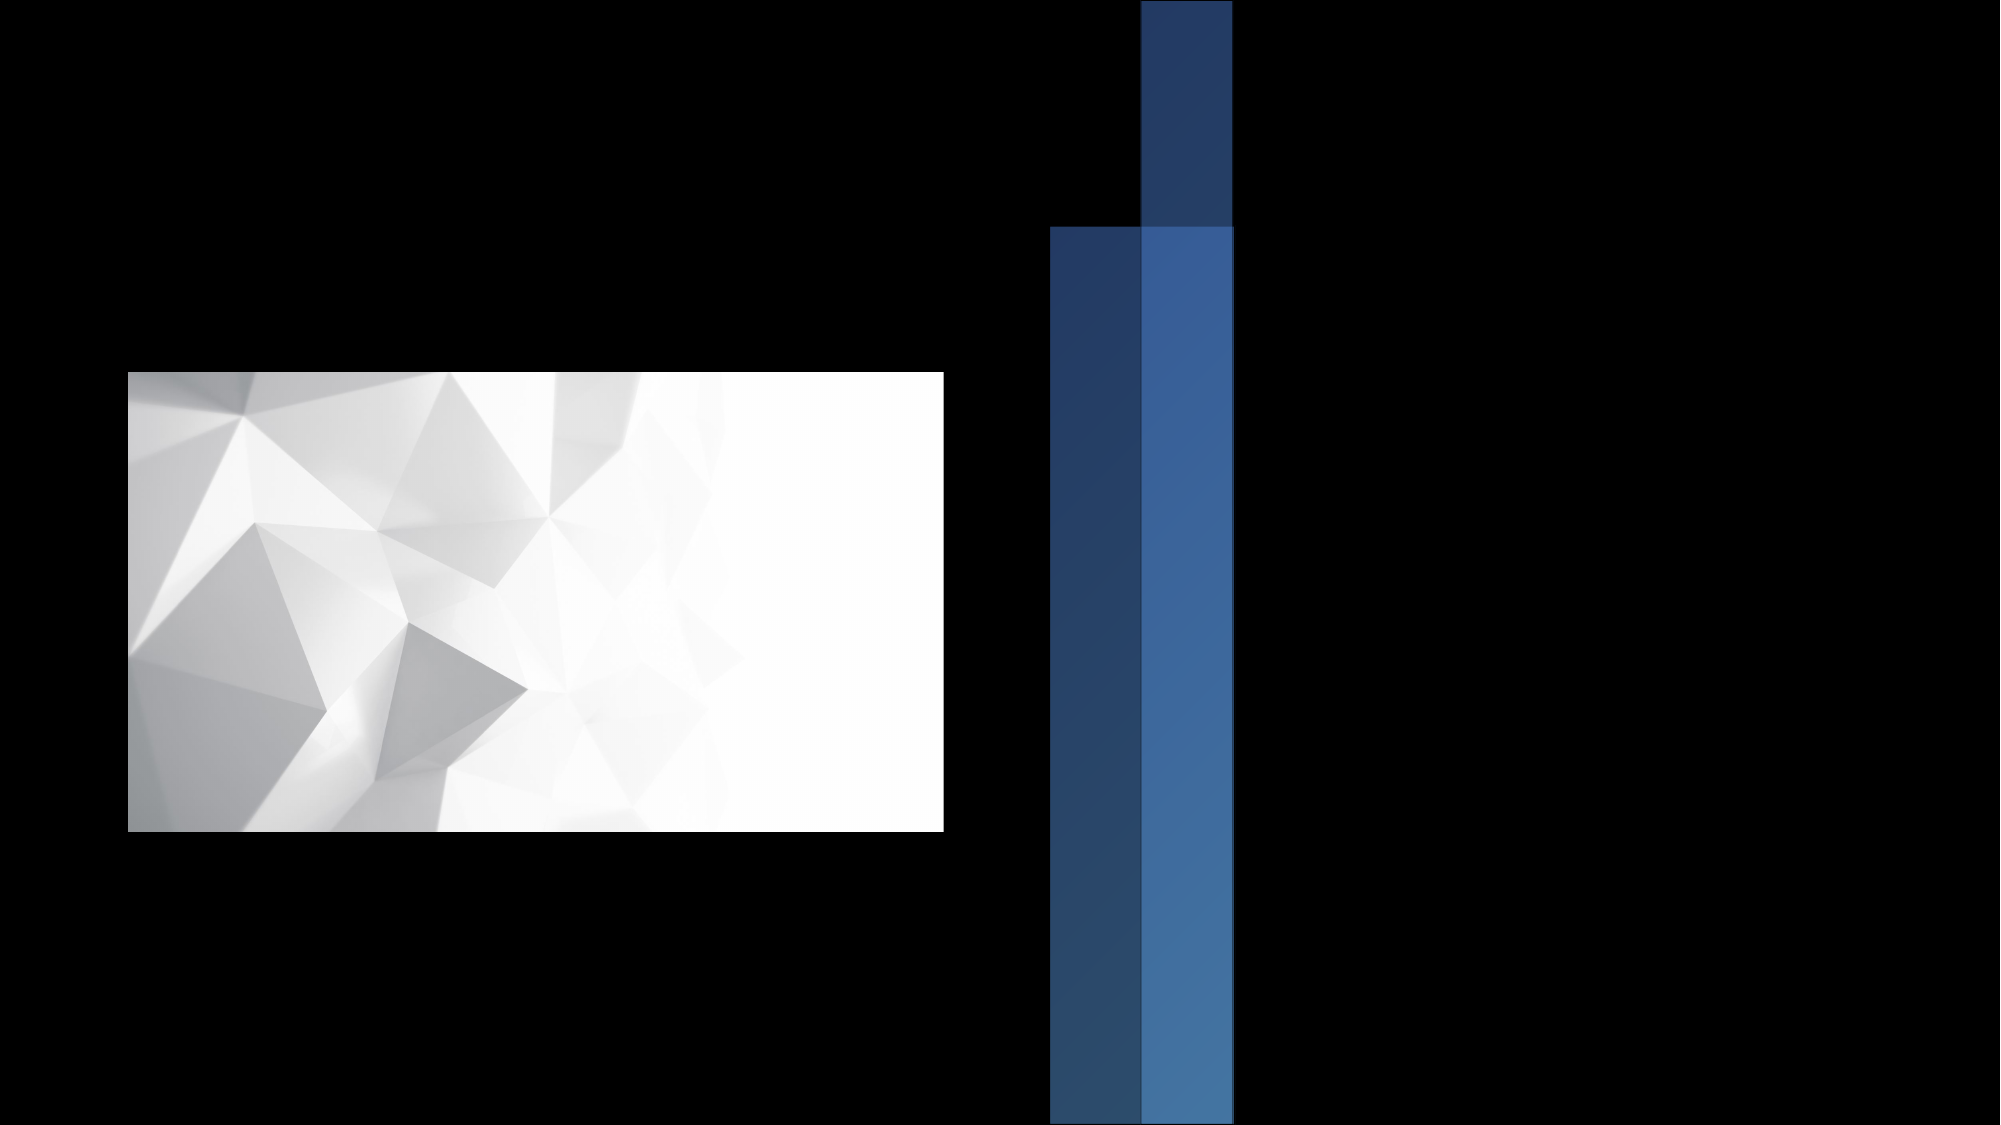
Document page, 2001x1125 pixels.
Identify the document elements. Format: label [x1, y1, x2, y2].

text_box [0, 0, 2000, 1125]
picture [128, 372, 944, 832]
